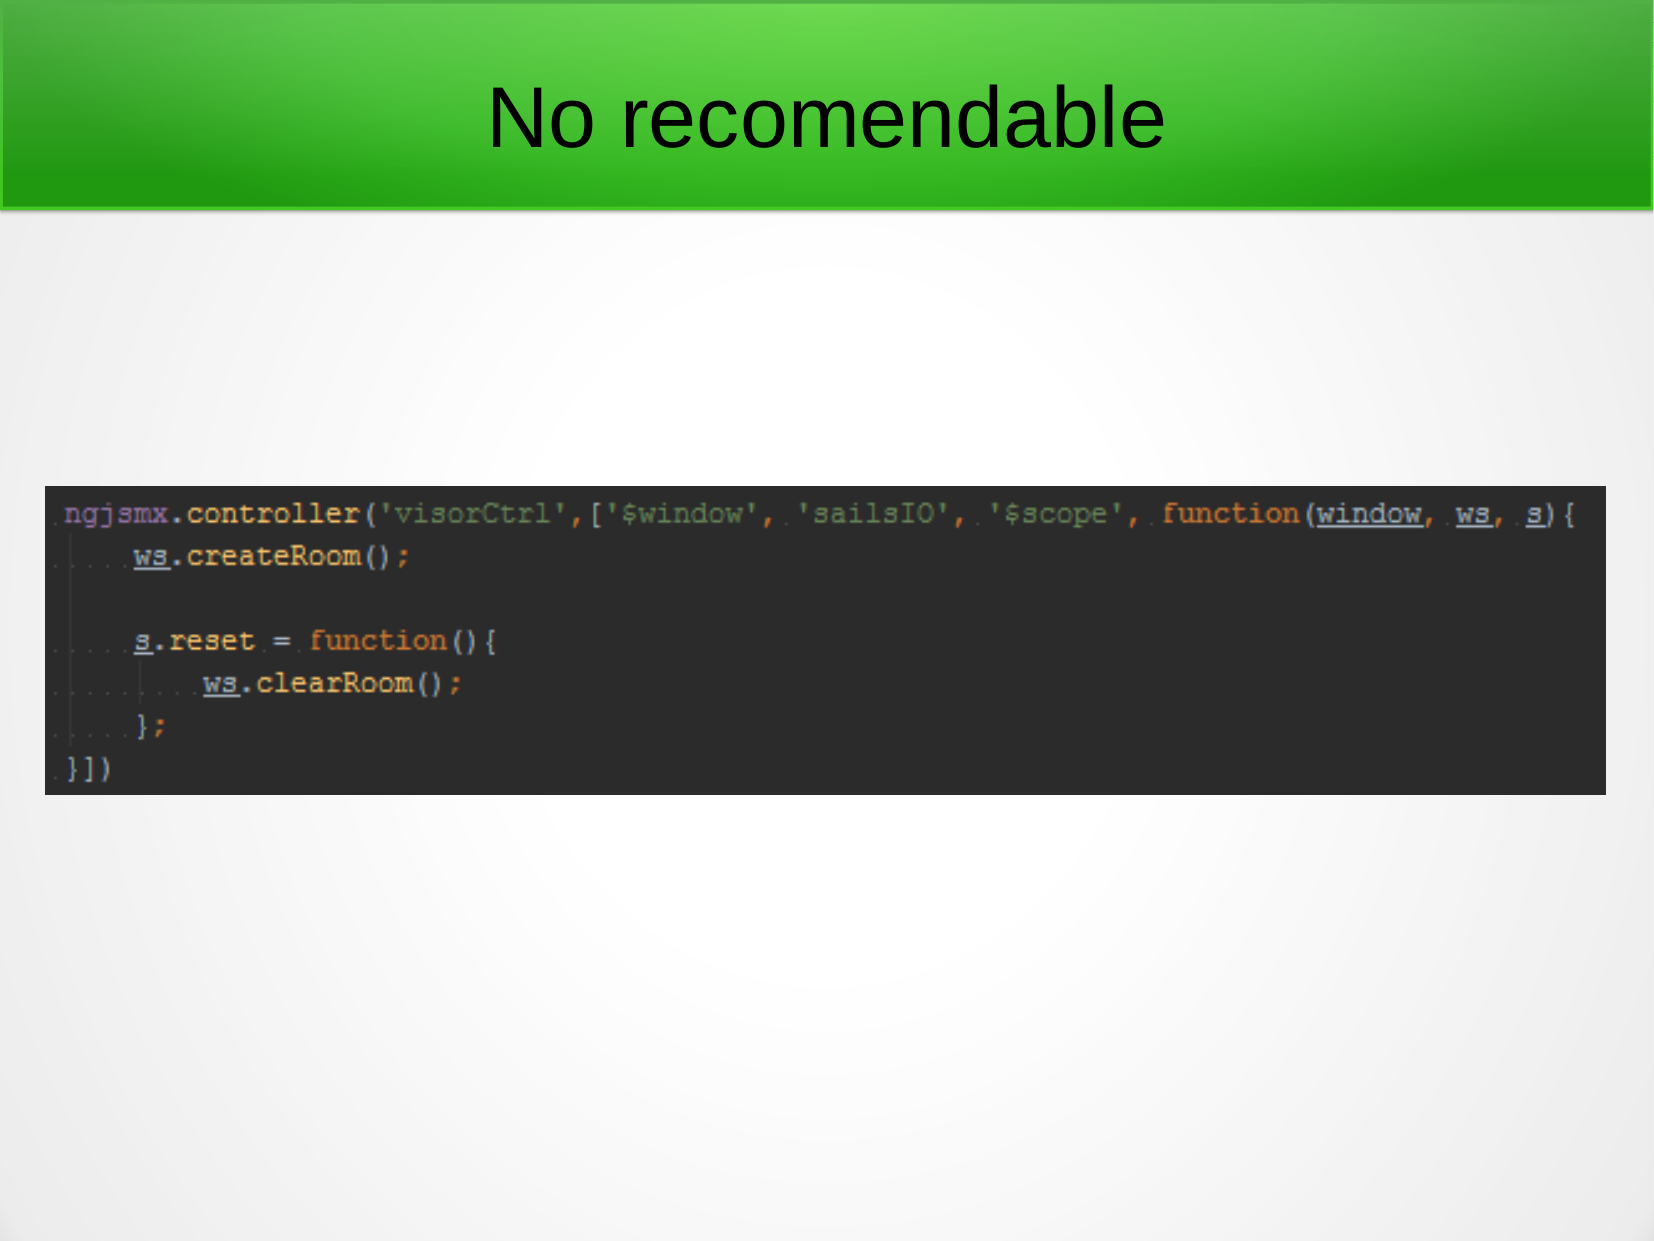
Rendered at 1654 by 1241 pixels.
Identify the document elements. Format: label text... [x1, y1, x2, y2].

picture [45, 486, 1606, 796]
title No recomendable [82, 47, 1571, 189]
